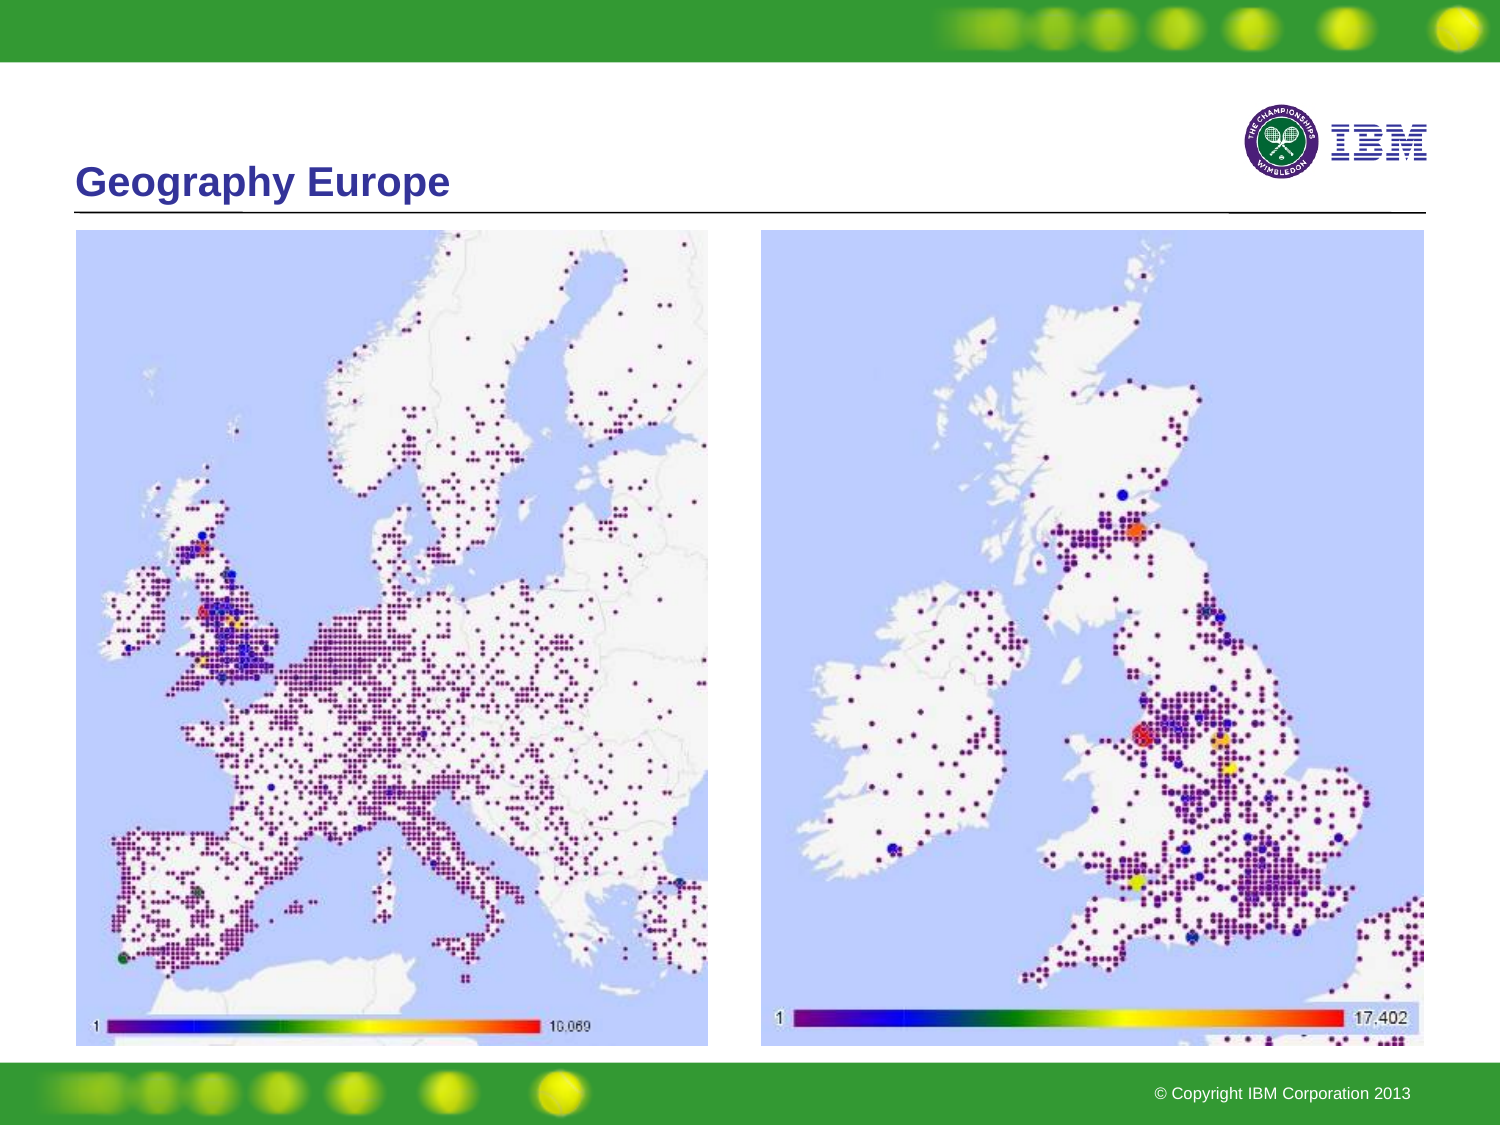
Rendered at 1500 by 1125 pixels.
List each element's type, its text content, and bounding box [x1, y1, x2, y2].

picture [5, 1068, 595, 1120]
picture [761, 230, 1424, 1046]
title Geography Europe [75, 75, 1425, 213]
picture [76, 230, 708, 1046]
picture [903, 4, 1492, 55]
picture [1425, 117, 1432, 165]
